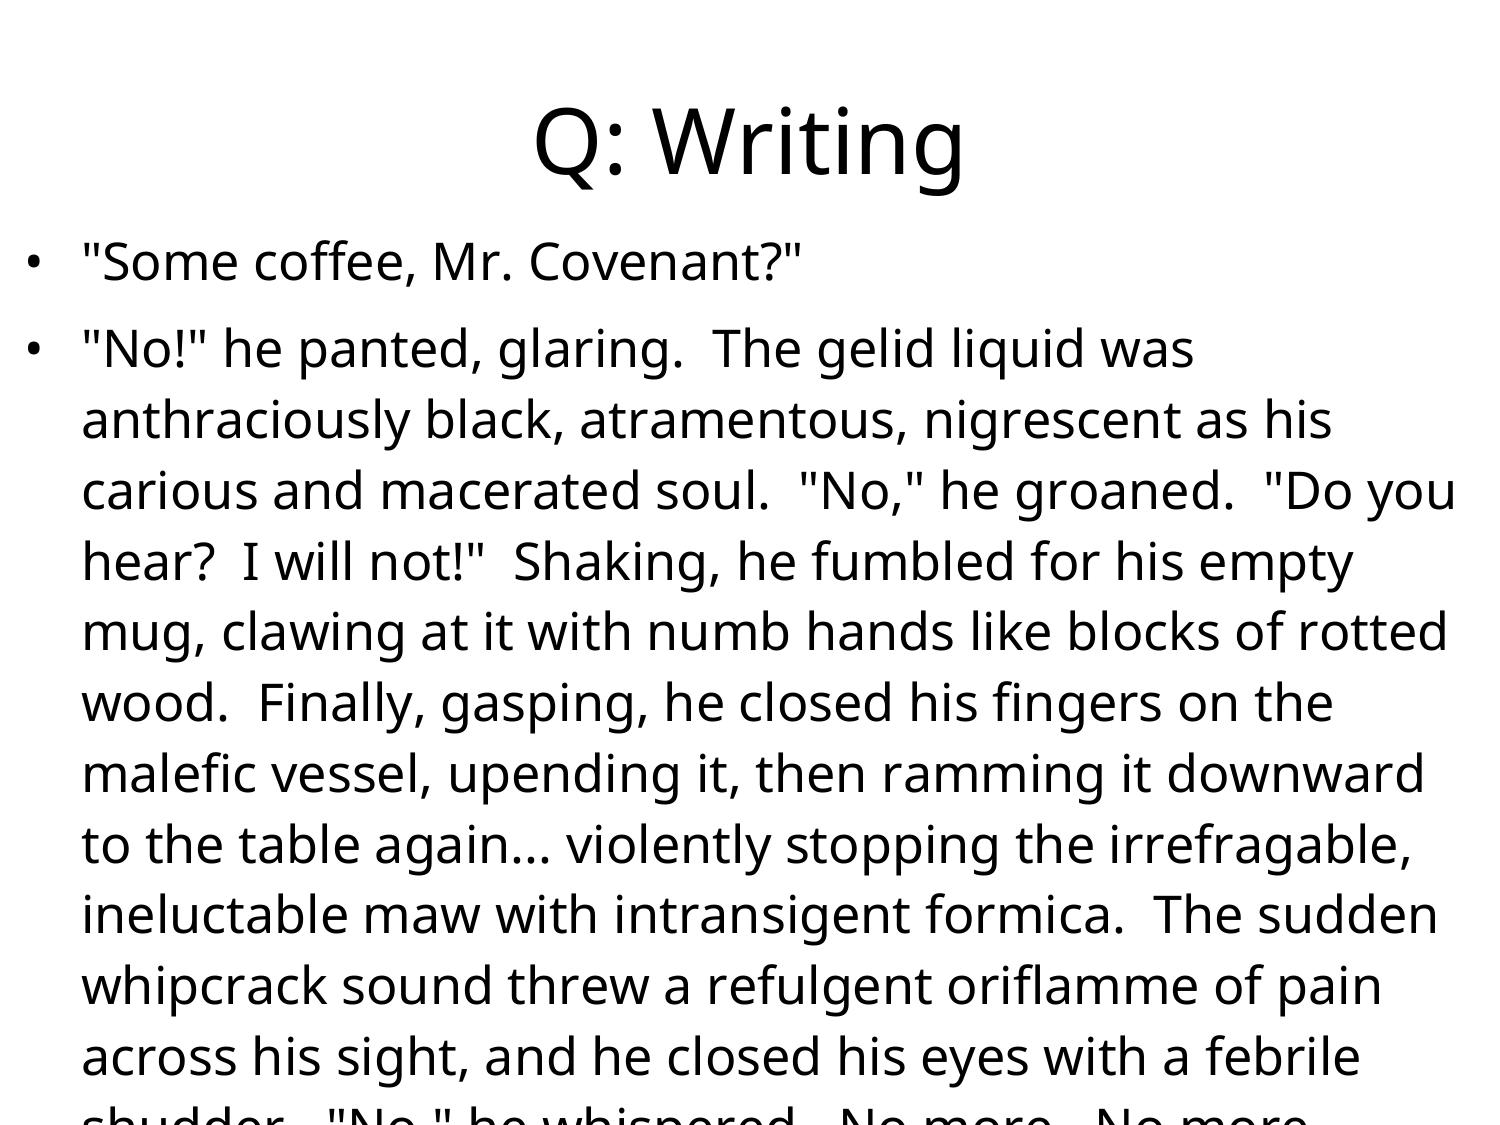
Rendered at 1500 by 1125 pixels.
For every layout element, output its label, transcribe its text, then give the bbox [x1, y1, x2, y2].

title Q: Writing [24, 45, 1476, 224]
list "Some coffee, Mr. Covenant?" "No!" he panted, glaring. The gelid liquid was anthraciously black, atramentous, nigrescent as his carious and macerated soul. "No," he groaned. "Do you hear? I will not!" Shaking, he fumbled for his empty mug, clawing at it with numb hands like blocks of rotted wood. Finally, gasping, he closed his fingers on the malefic vessel, upending it, then ramming it downward to the table again... violently stopping the irrefragable, ineluctable maw with intransigent formica. The sudden whipcrack sound threw a refulgent oriflamme of pain across his sight, and he closed his eyes with a febrile shudder. "No," he whispered. No more. No more. "All righty then, I'll be right back with your check!" [24, 224, 1476, 1103]
